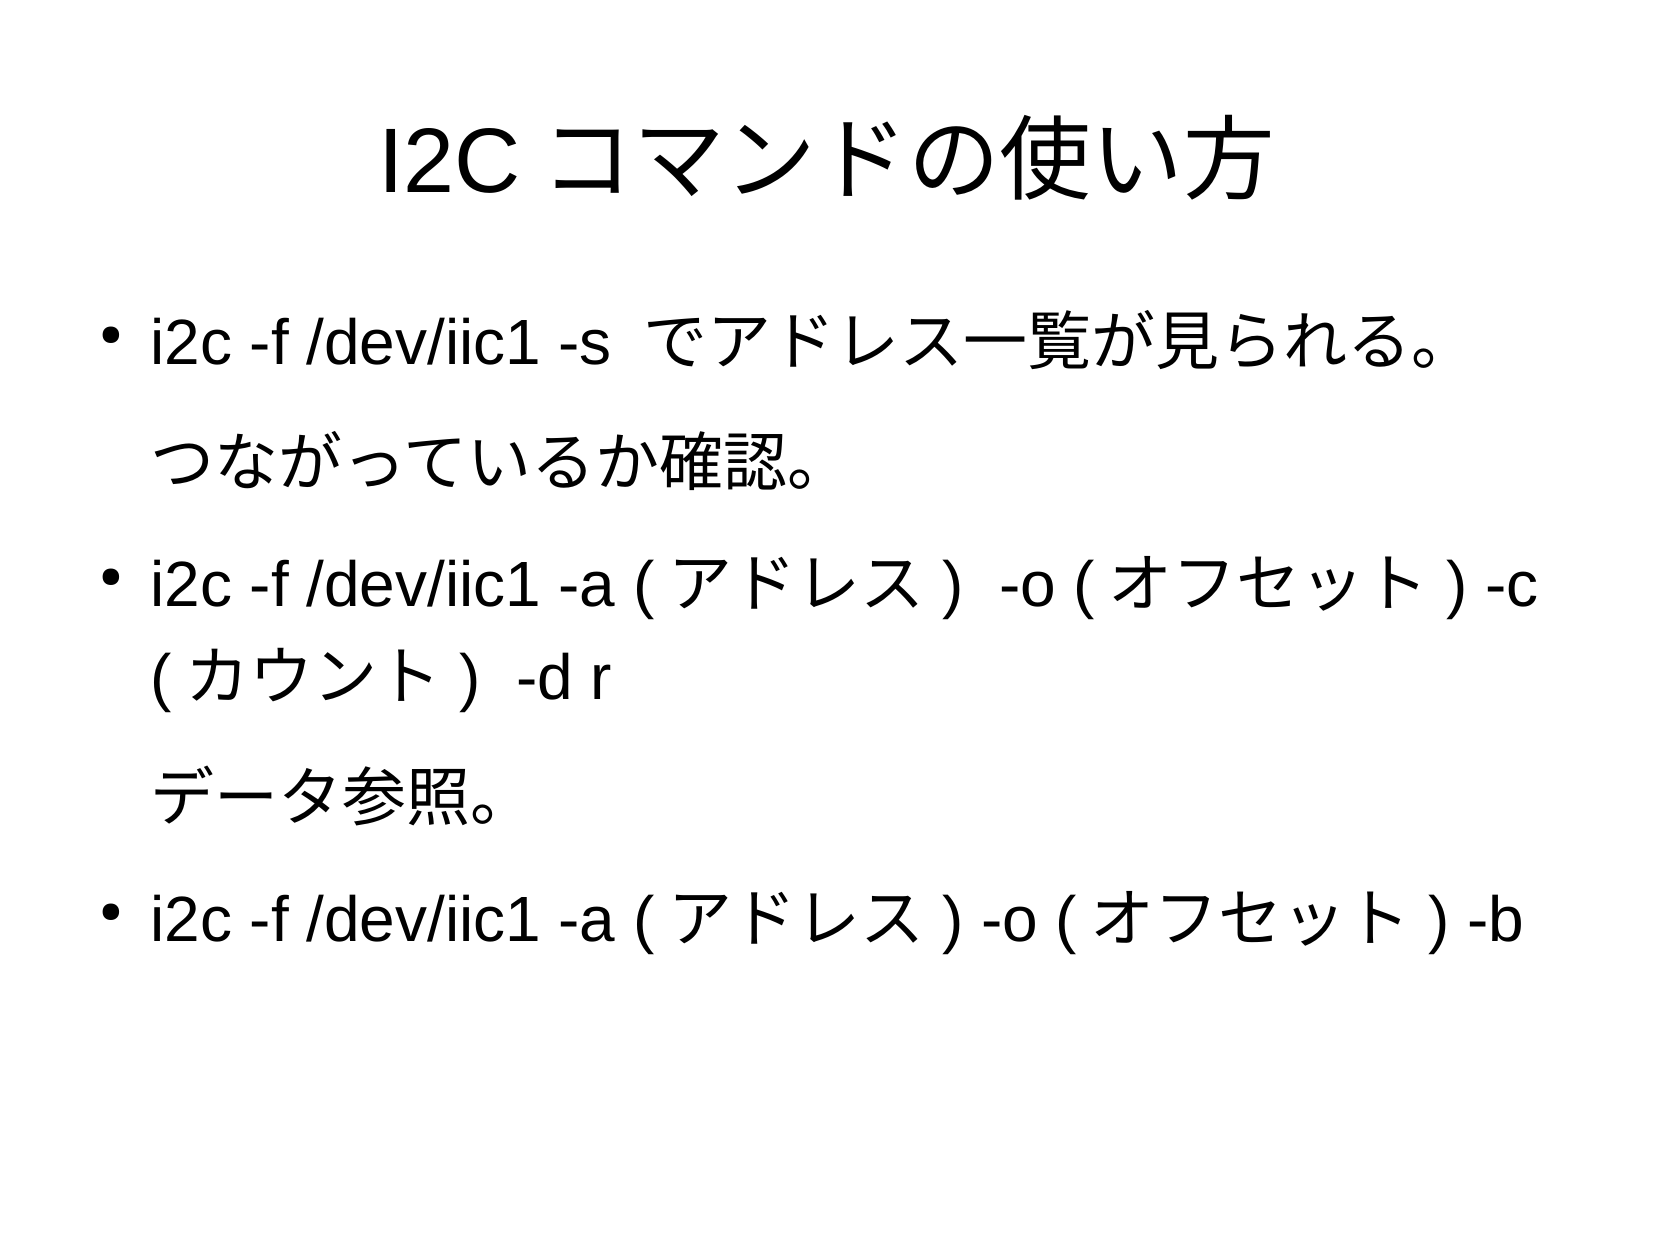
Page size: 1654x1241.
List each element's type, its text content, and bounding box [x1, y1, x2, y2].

list i2c -f /dev/iic1 -s でアドレス一覧が見られる。 つながっているか確認。 i2c -f /dev/iic1 -a (アドレス) -o (オフセット) -c (カウント) -d r データ参照。 i2c -f /dev/iic1 -a (アドレス) -o (オフセット) -b [82, 290, 1571, 1010]
title I2Cコマンドの使い方 [82, 49, 1571, 257]
